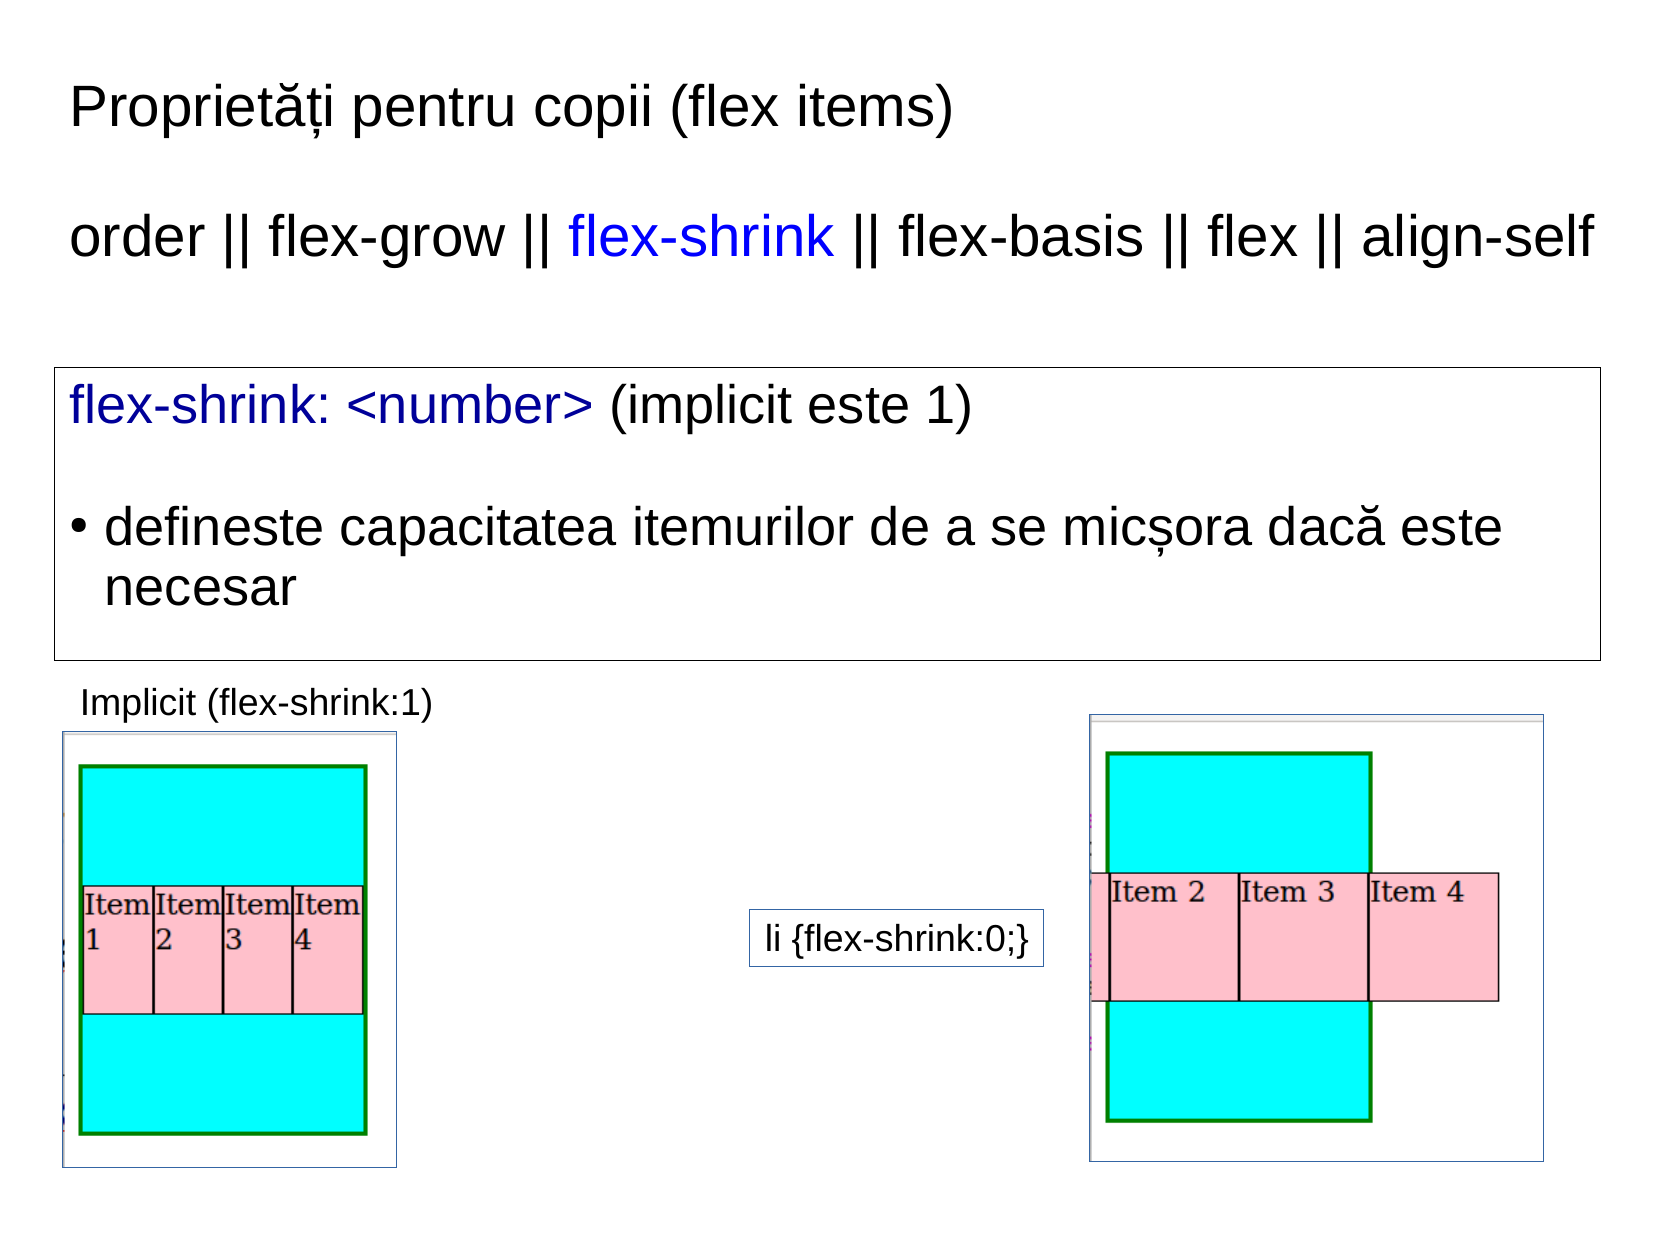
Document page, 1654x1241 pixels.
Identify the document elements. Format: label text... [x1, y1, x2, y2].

text_box li {flex-shrink:0;} [749, 909, 1044, 967]
text_box Implicit (flex-shrink:1) [65, 673, 449, 773]
picture [1089, 714, 1544, 1162]
text_box Proprietăți pentru copii (flex items) order || flex-grow || flex-shrink || flex-basis || flex || align-self [54, 66, 1633, 407]
picture [62, 731, 397, 1168]
text_box flex-shrink: <number> (implicit este 1) defineste capacitatea itemurilor de a se micșora dacă este necesar [54, 367, 1601, 661]
